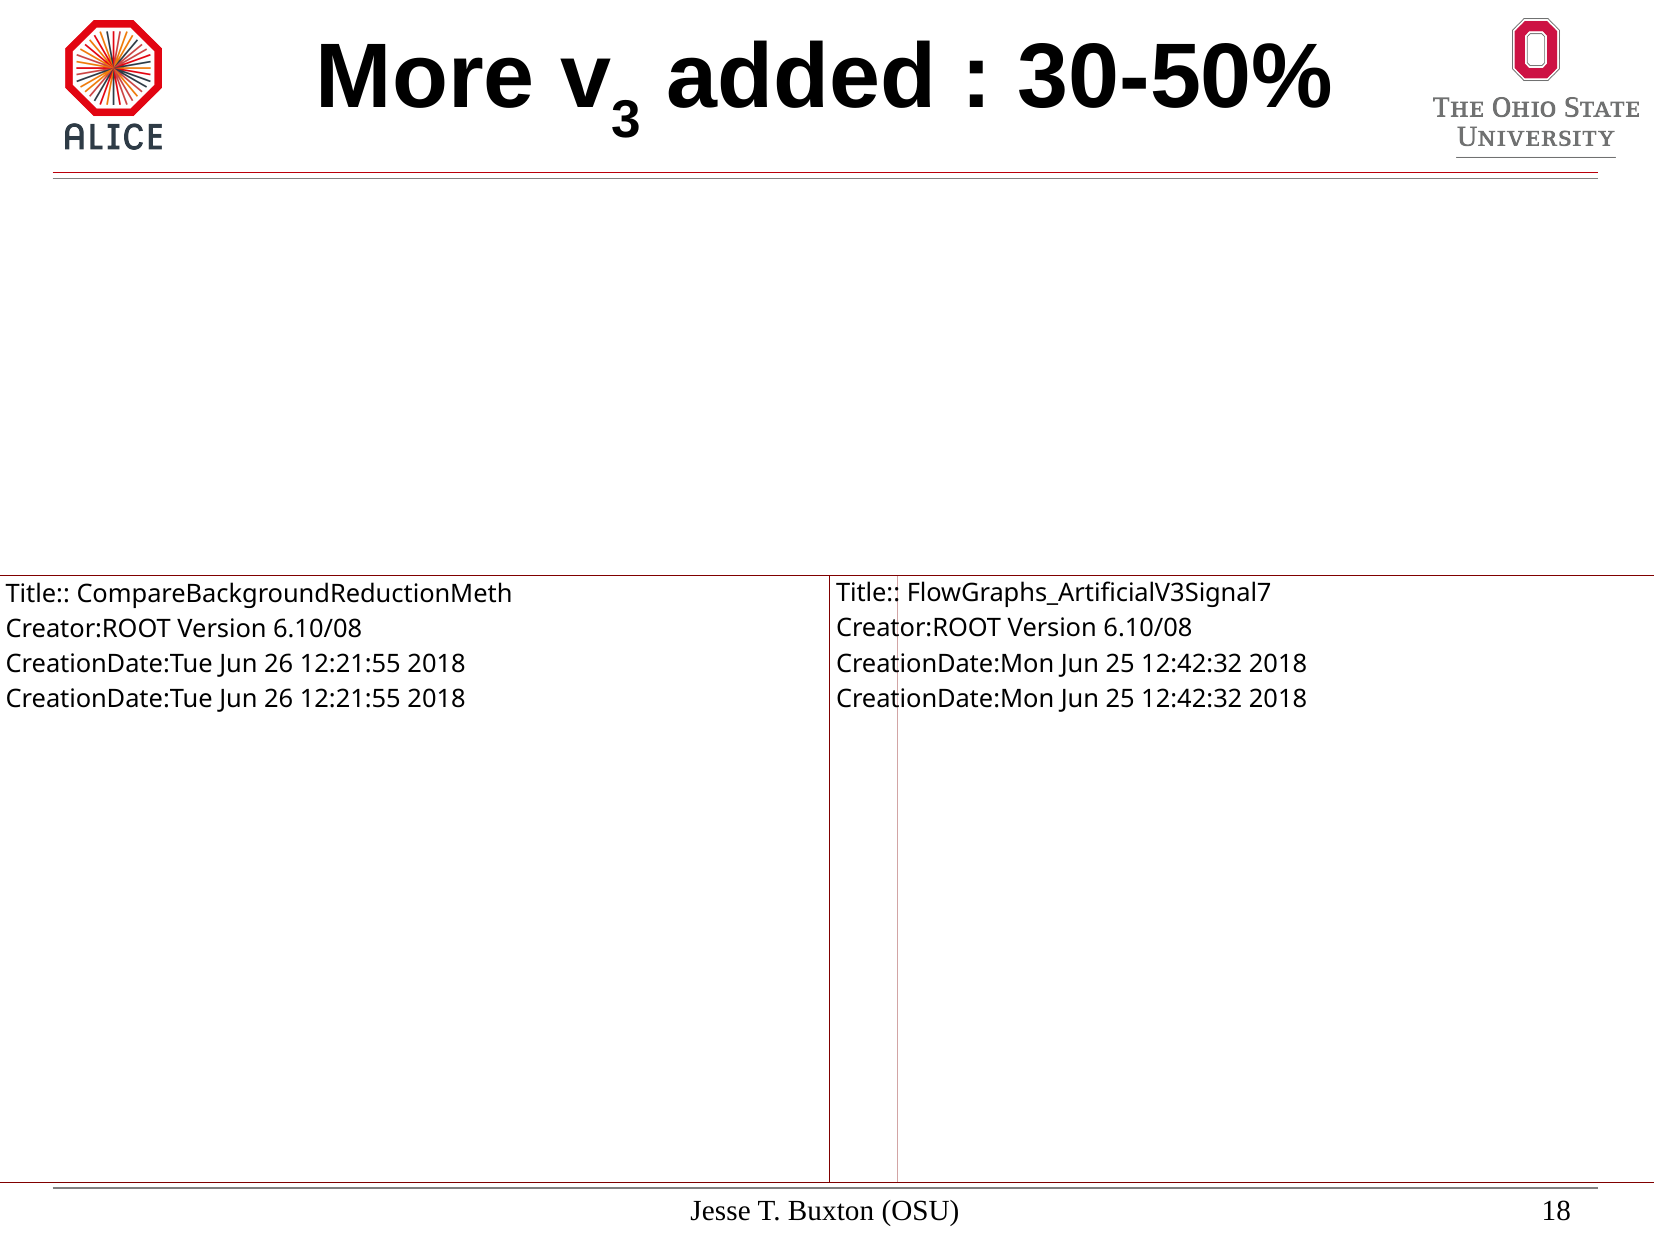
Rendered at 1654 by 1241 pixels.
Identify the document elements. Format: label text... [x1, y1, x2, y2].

title More v3 added : 30-50% [137, 1, 1513, 172]
picture [0, 573, 1654, 1183]
picture [65, 20, 137, 150]
picture [1513, 5, 1642, 171]
